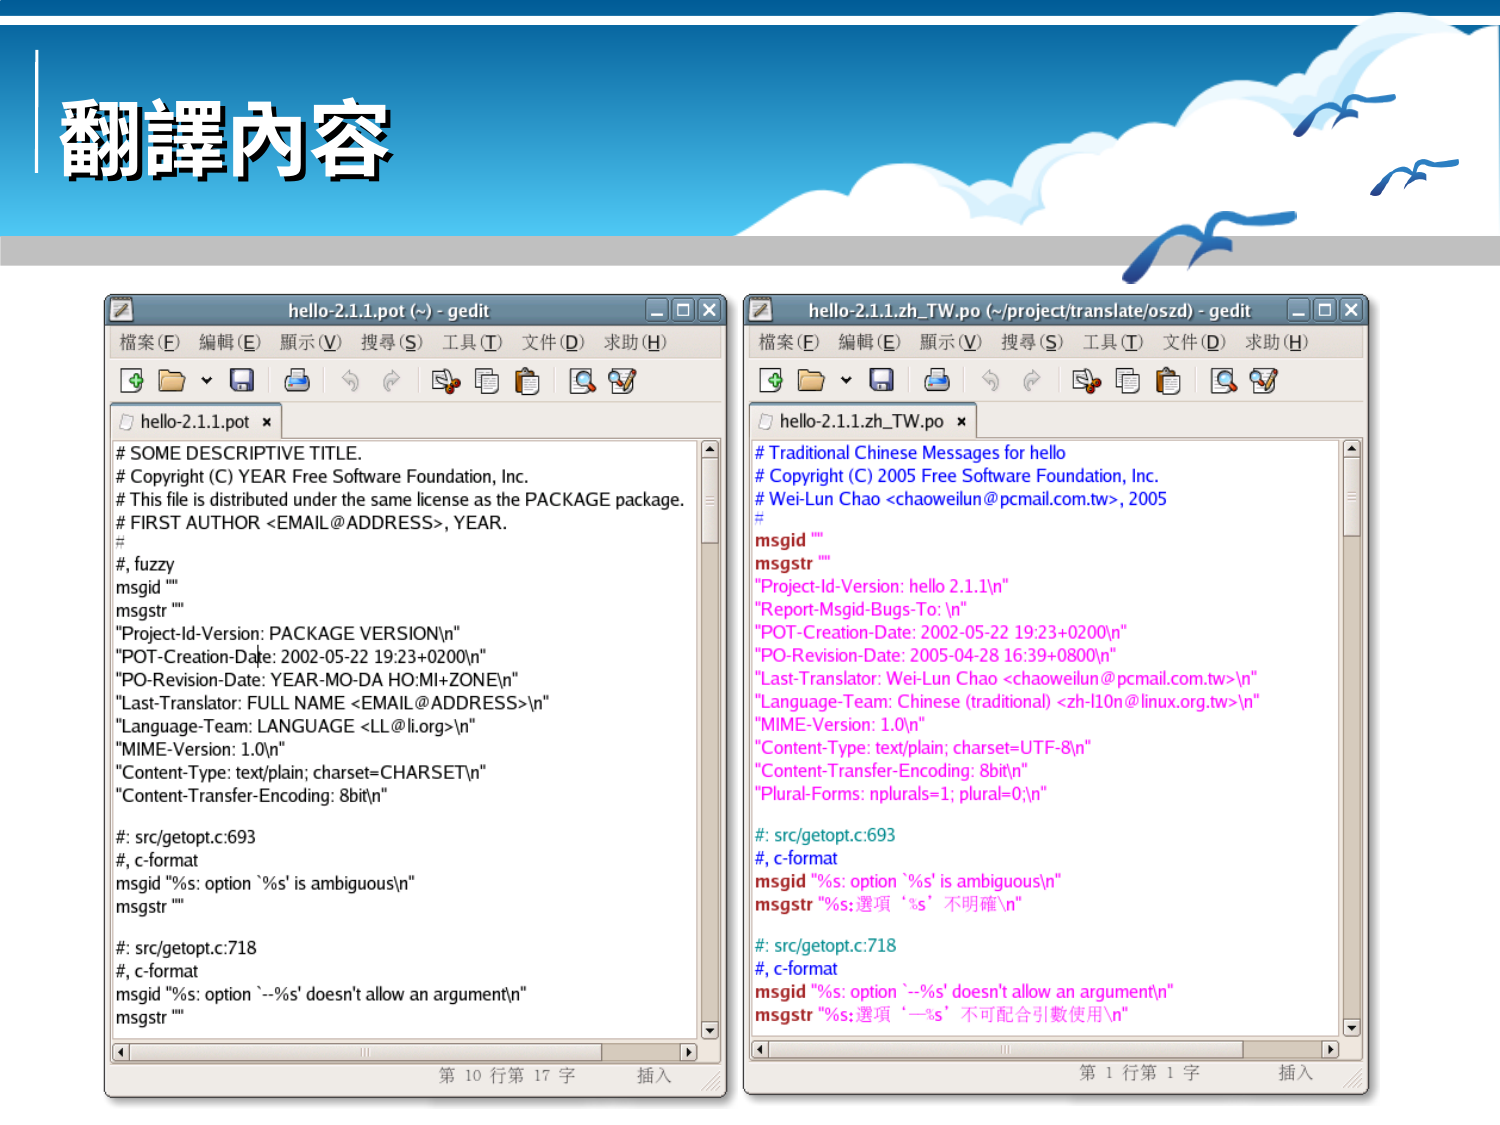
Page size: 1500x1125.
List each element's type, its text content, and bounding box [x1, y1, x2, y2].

title 翻譯內容 [59, 86, 1465, 186]
picture [98, 288, 1380, 1109]
picture [730, 12, 1500, 284]
